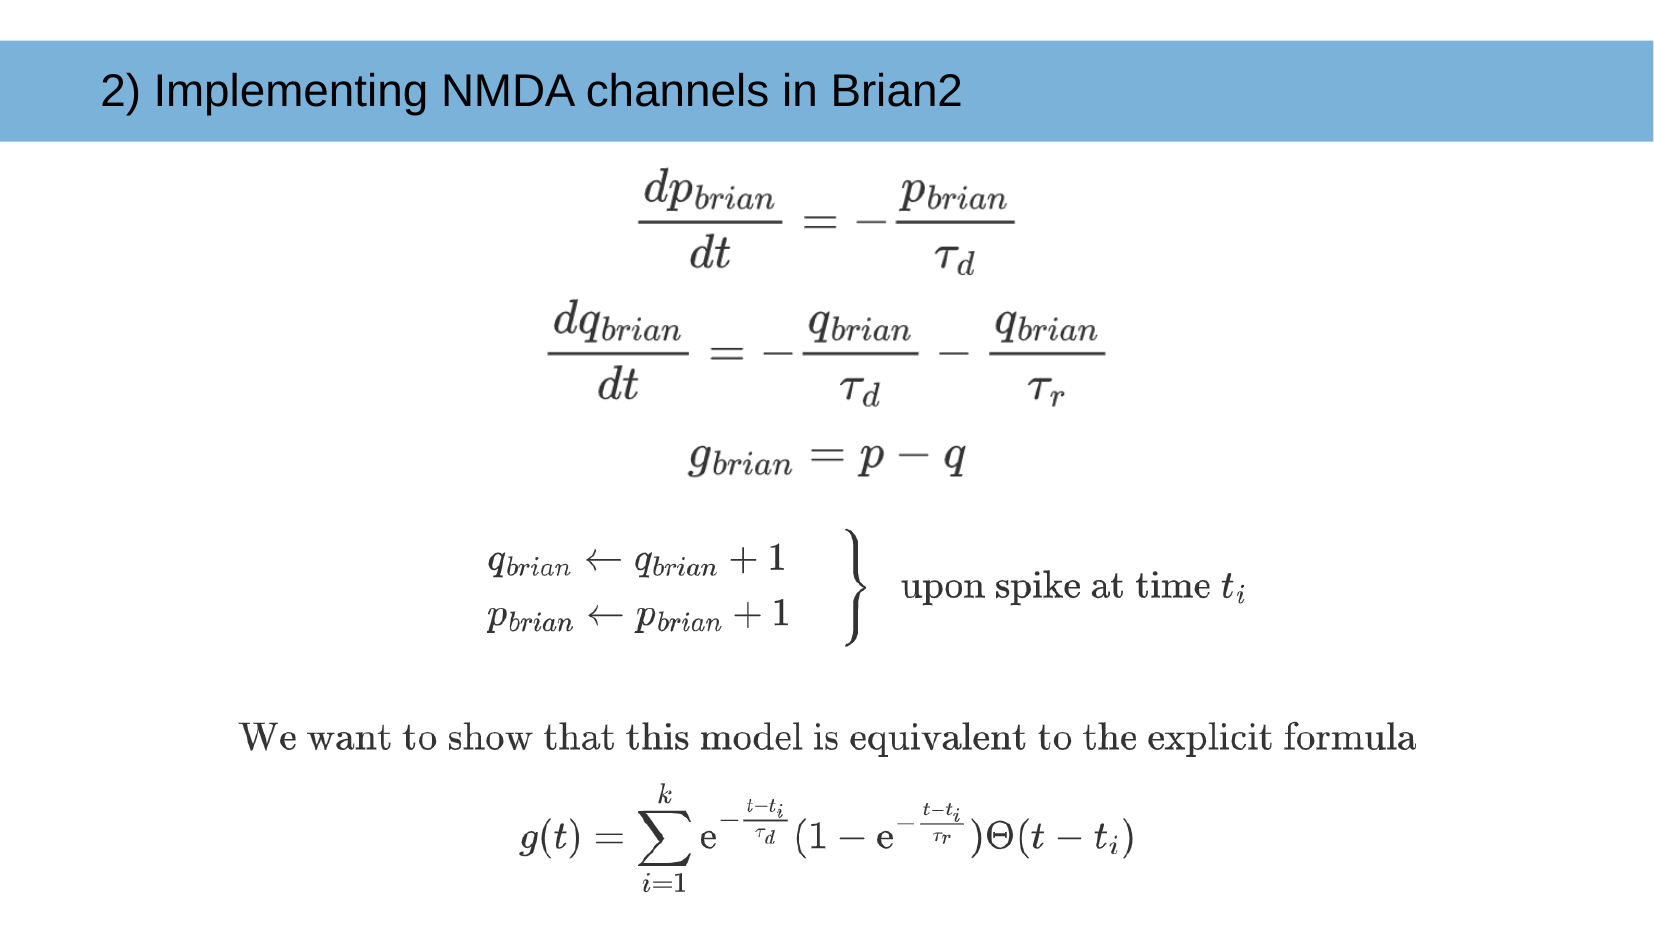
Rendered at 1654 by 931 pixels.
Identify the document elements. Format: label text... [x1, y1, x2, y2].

picture [542, 164, 1111, 483]
text_box [975, 40, 1654, 142]
text_box [0, 40, 82, 142]
picture [487, 522, 1247, 652]
title Implementing NMDA channels in Brian2 [82, 13, 975, 168]
picture [238, 713, 1416, 904]
